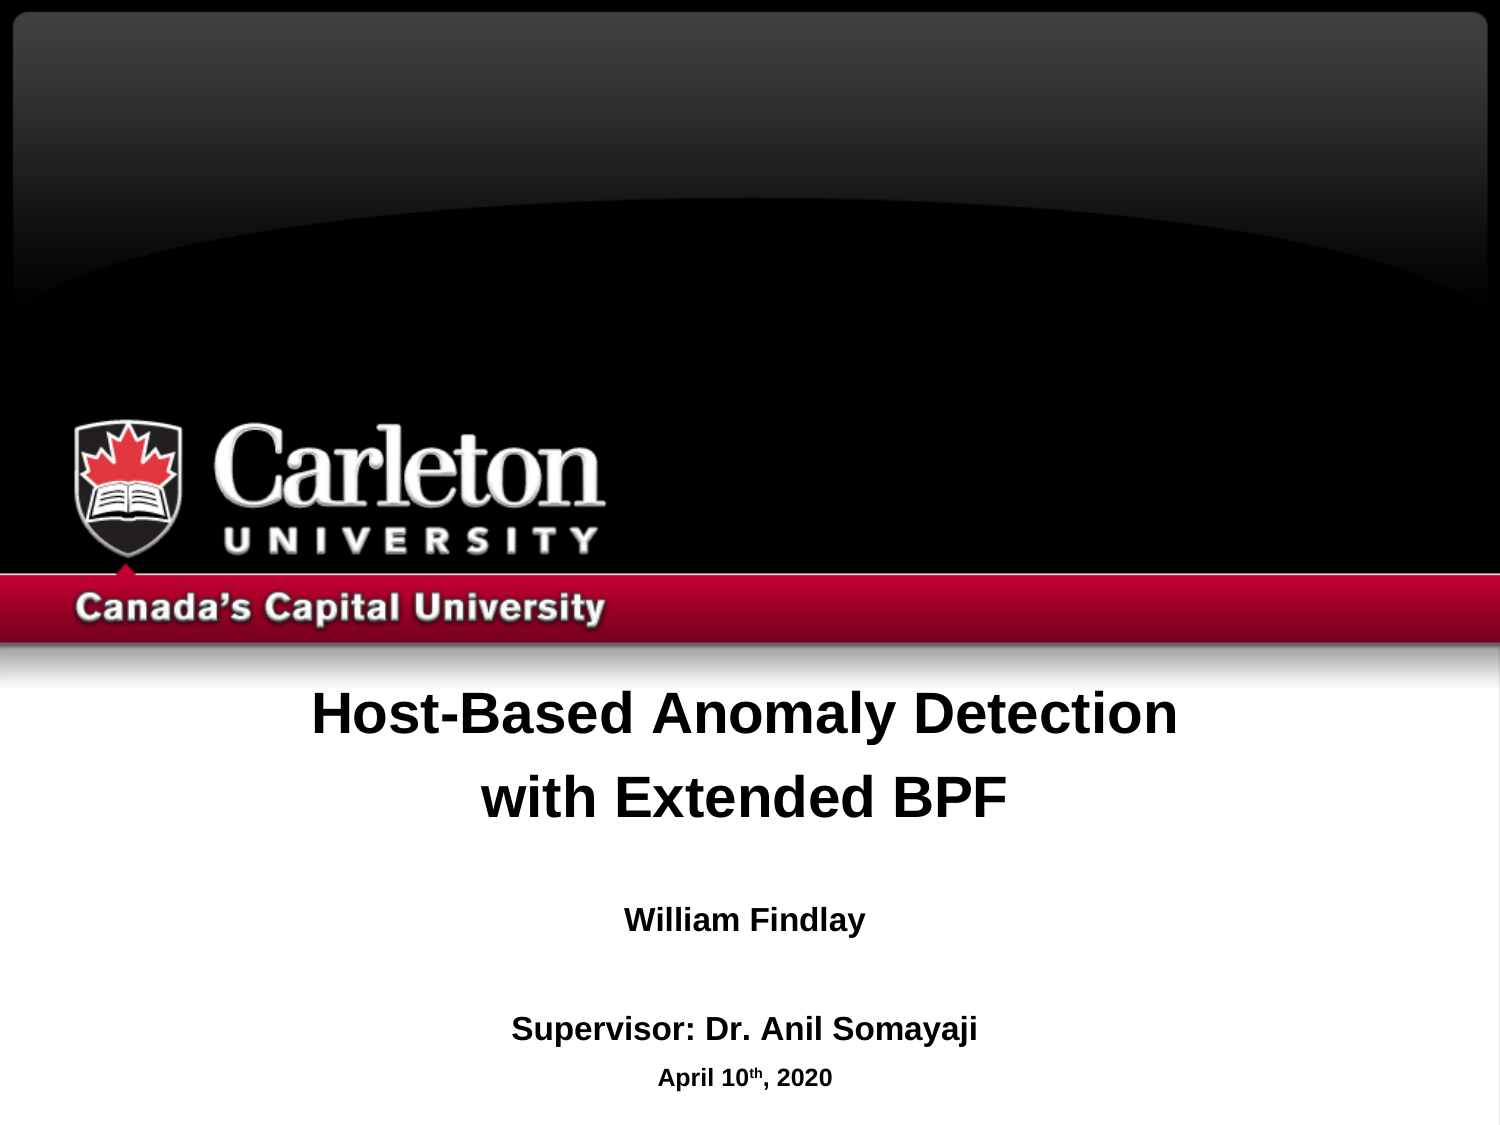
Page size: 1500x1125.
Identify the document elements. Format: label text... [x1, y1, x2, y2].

picture [0, 0, 1500, 1125]
subtitle Host-Based Anomaly Detection with Extended BPF William Findlay Supervisor: Dr. Anil Somayaji April 10th, 2020 [111, 675, 1379, 1096]
